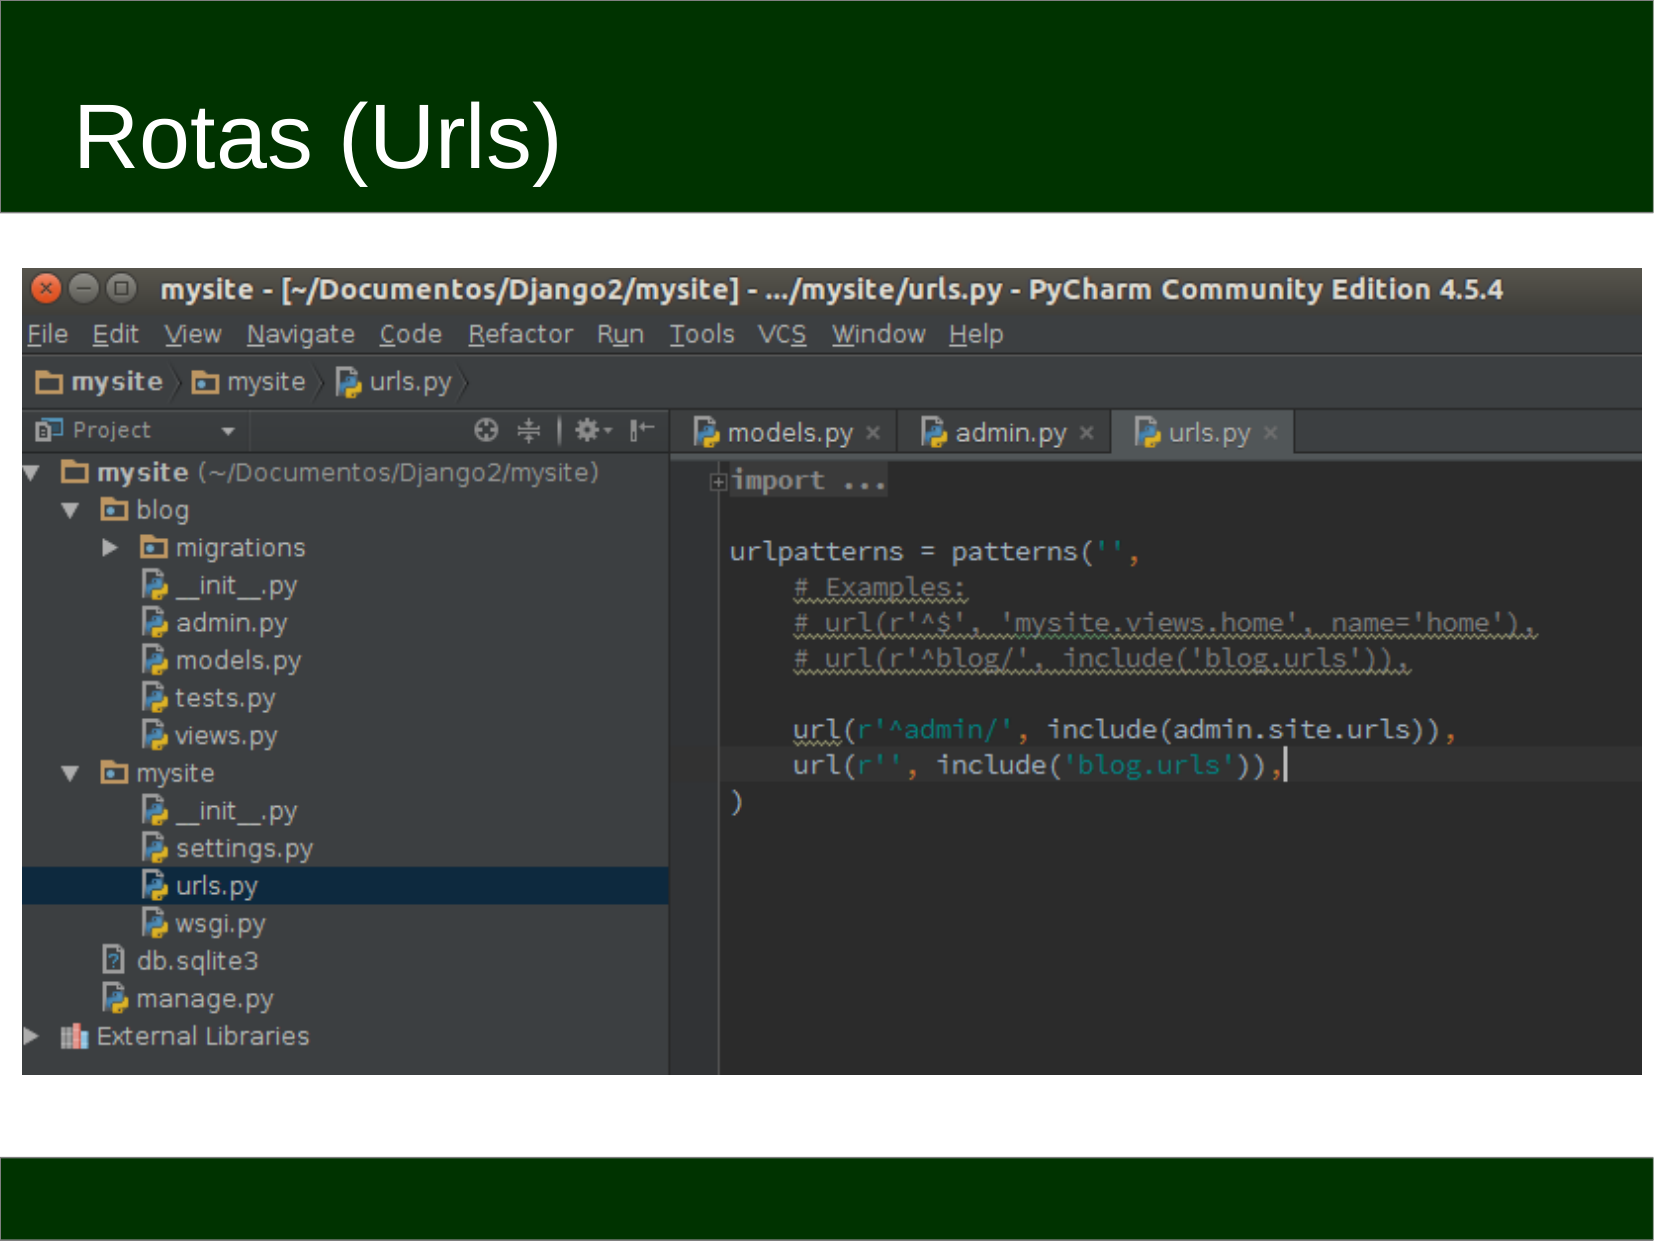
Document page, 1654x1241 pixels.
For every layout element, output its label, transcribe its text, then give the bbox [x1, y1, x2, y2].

text_box [0, 0, 1654, 213]
picture [22, 268, 1642, 1075]
text_box [0, 1157, 1654, 1241]
text_box Rotas (Urls) [59, 73, 1063, 268]
